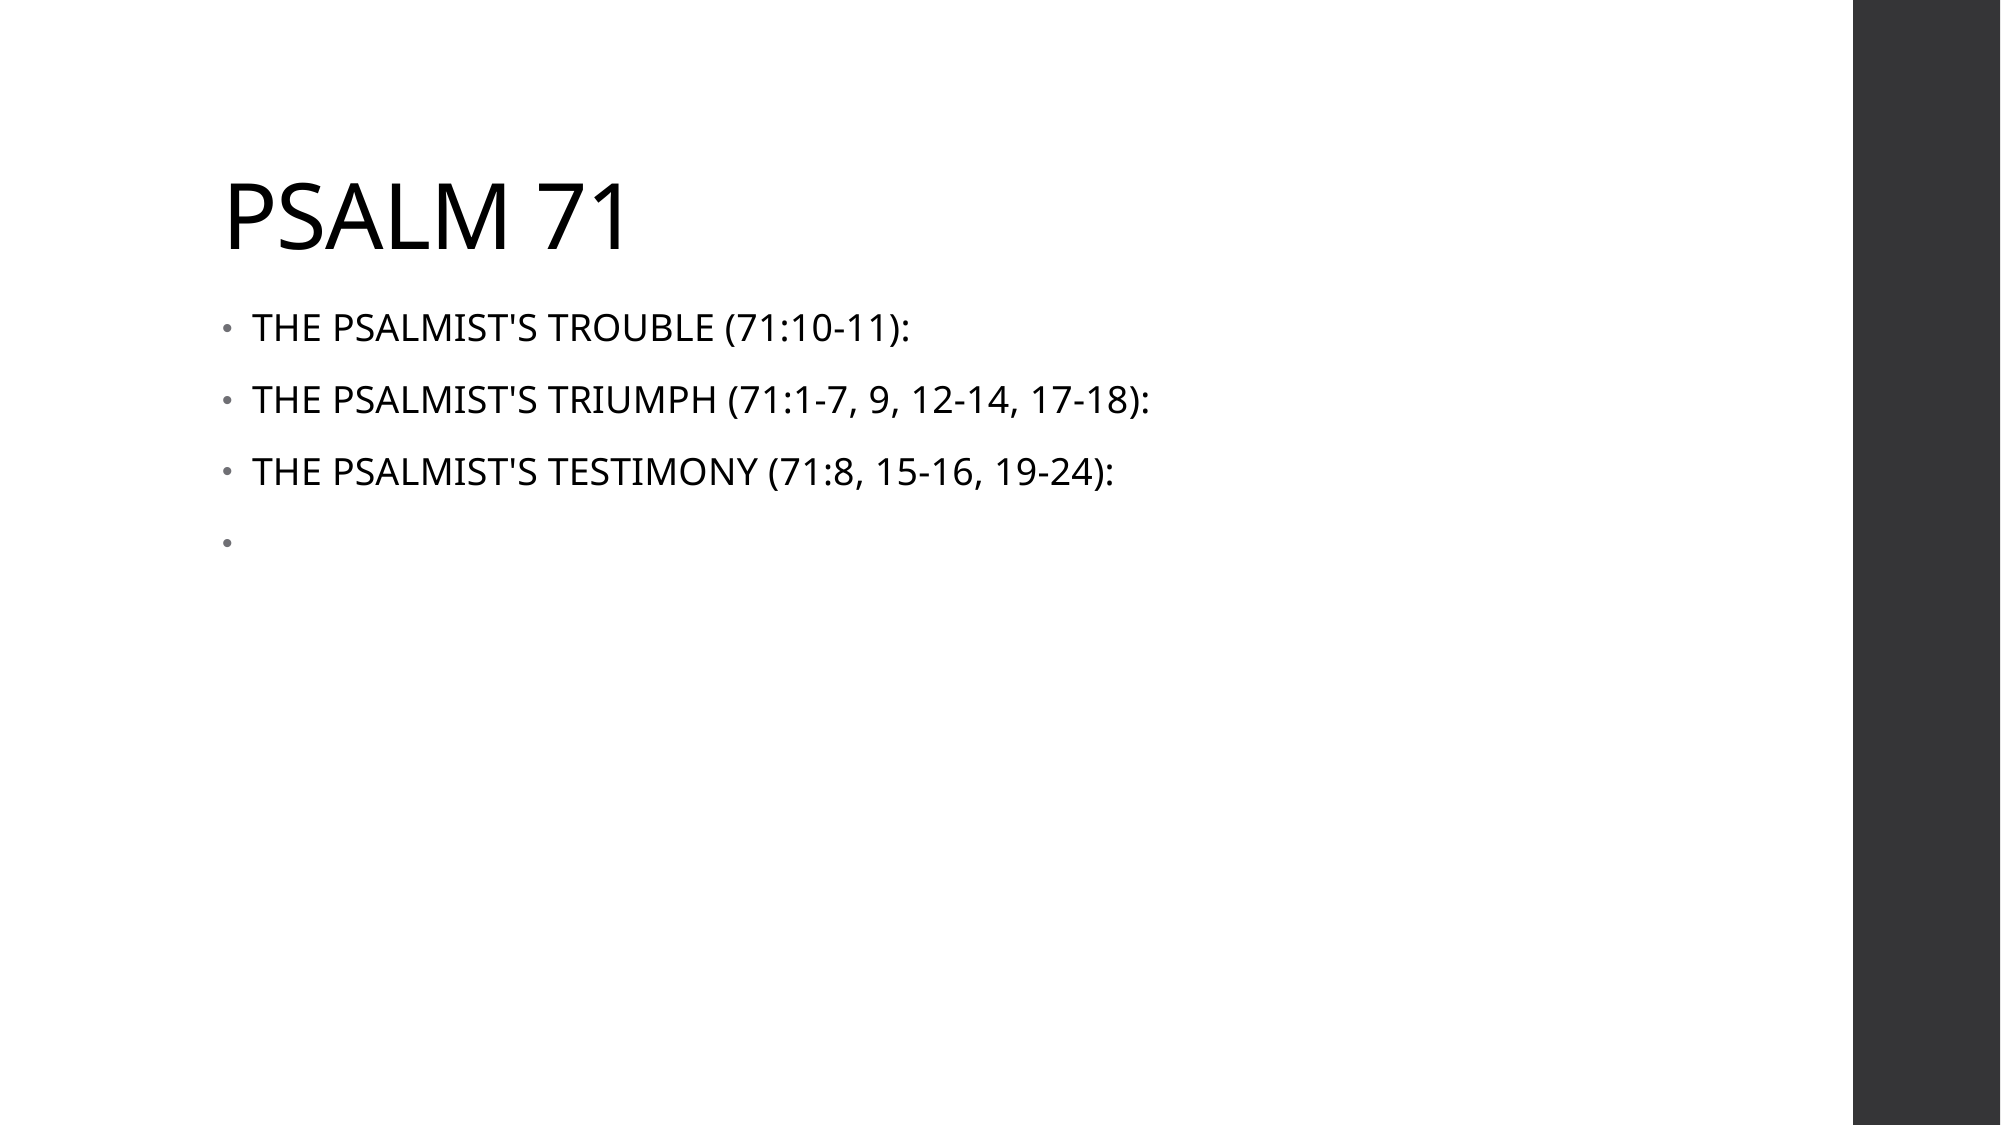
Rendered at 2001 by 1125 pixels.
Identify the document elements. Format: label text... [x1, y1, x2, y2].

title PSALM 71 [206, 60, 1797, 278]
list THE PSALMIST'S TROUBLE (71:10-11): THE PSALMIST'S TRIUMPH (71:1-7, 9, 12-14, 17-18): THE PSALMIST'S TESTIMONY (71:8, 15-16, 19-24): [206, 299, 1617, 1014]
